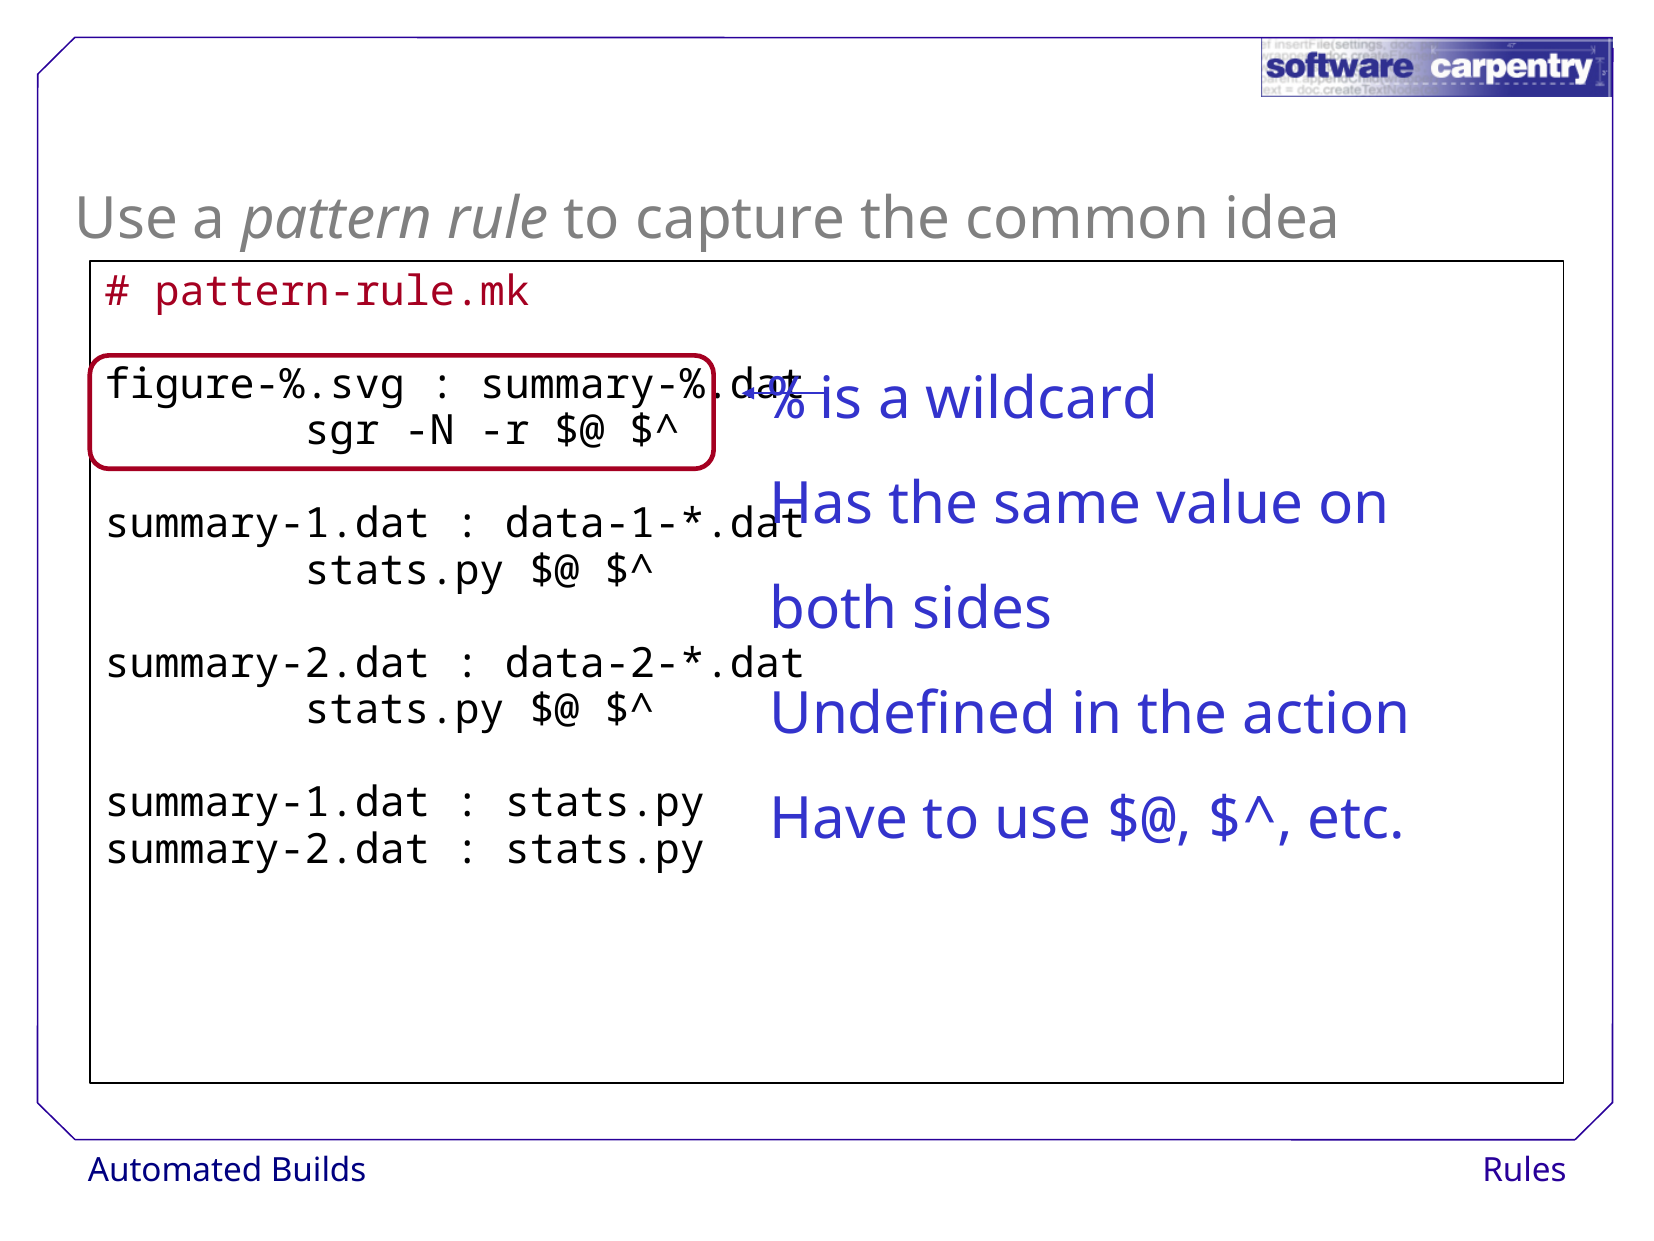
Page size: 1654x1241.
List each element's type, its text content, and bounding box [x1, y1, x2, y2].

text_box # pattern-rule.mk figure-%.svg : summary-%.dat sgr -N -r $@ $^ summary-1.dat : data-1-*.dat stats.py $@ $^ summary-2.dat : data-2-*.dat stats.py $@ $^ summary-1.dat : stats.py summary-2.dat : stats.py [89, 260, 1564, 1084]
text_box Use a pattern rule to capture the common idea [59, 138, 1506, 259]
picture [1261, 39, 1613, 97]
text_box # pattern-rule.mk figure-%.svg : summary-%.dat sgr -N -r $@ $^ summary-1.dat : data-1-*.dat stats.py $@ $^ summary-2.dat : data-2-*.dat stats.py $@ $^ summary-1.dat : stats.py summary-2.dat : stats.py [93, 358, 711, 466]
text_box % is a wildcard Has the same value on both sides Undefined in the action Have to use $@, $^, etc. [754, 317, 1576, 858]
